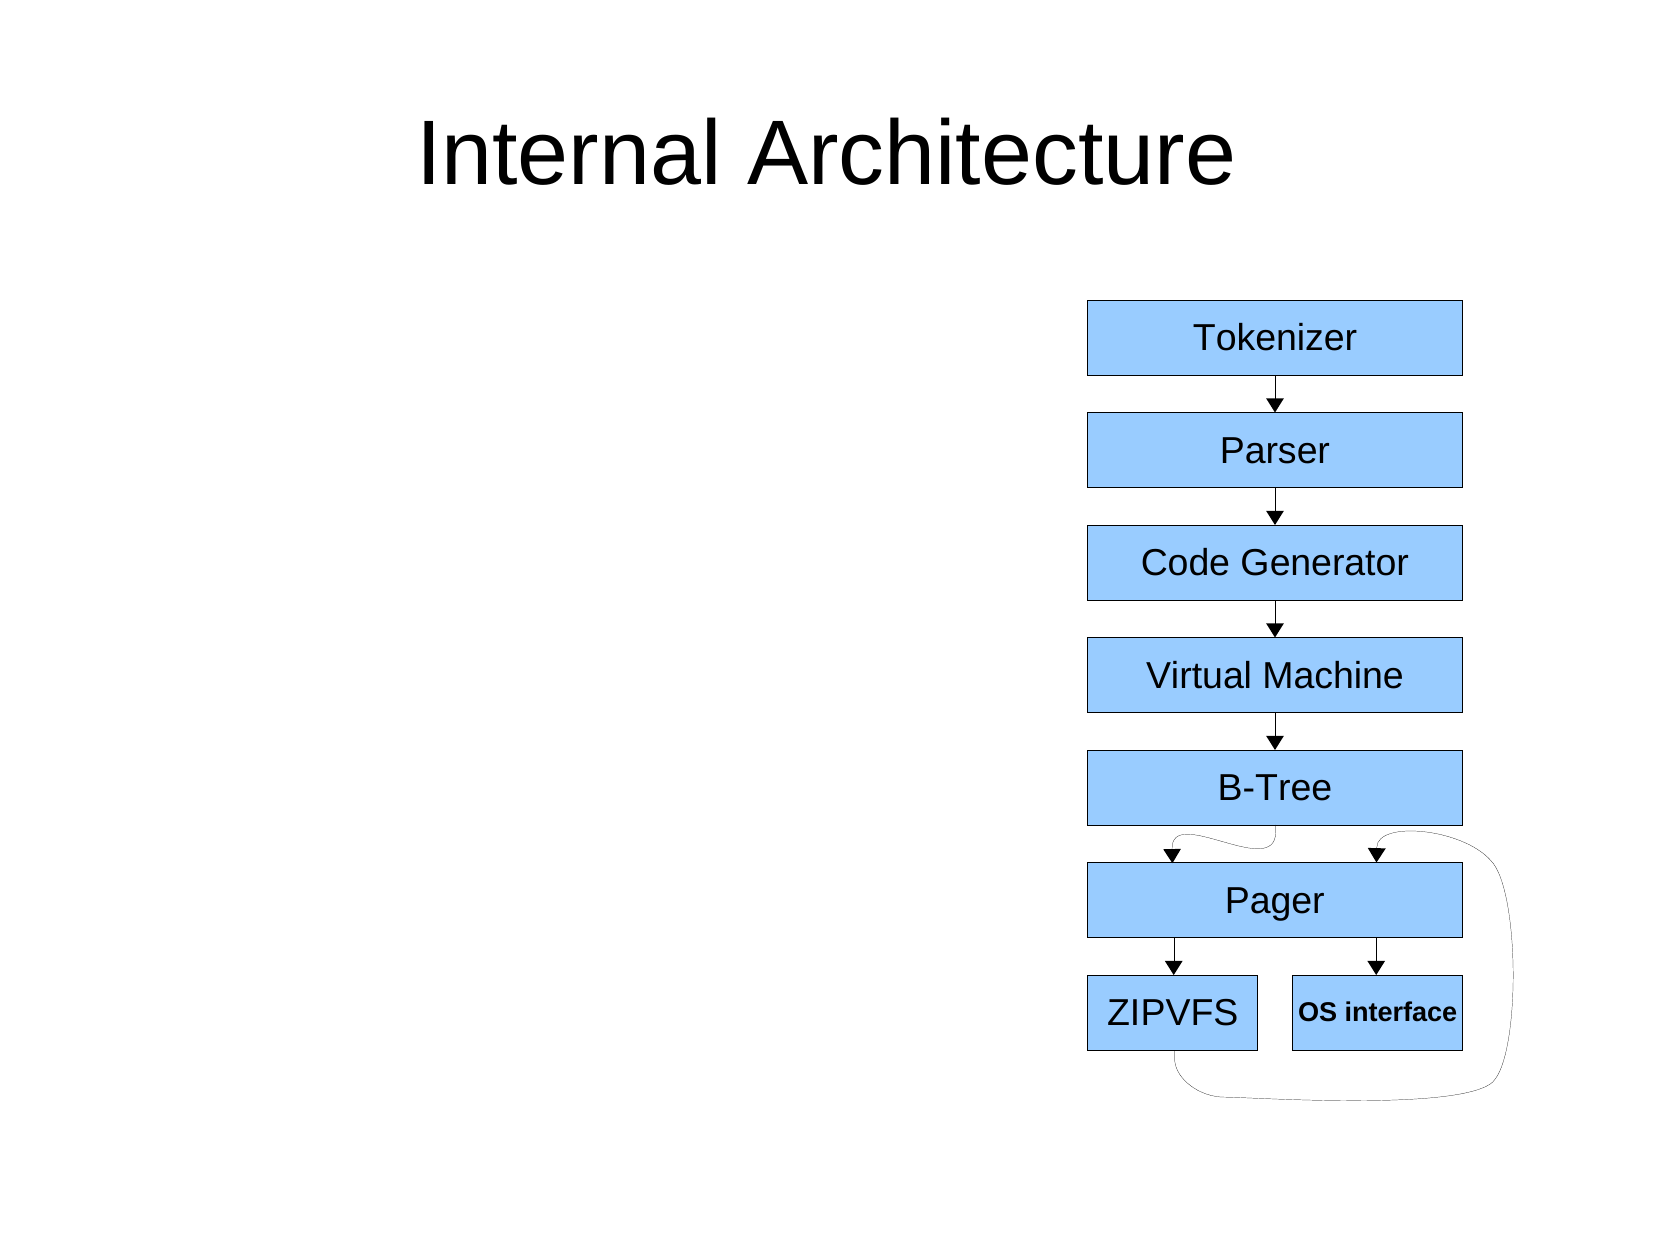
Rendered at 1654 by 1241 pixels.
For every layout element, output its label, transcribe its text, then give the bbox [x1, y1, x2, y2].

text_box Tokenizer [1087, 300, 1463, 376]
text_box Parser [1087, 412, 1463, 488]
text_box B-Tree [1087, 750, 1463, 826]
text_box Pager [1087, 862, 1463, 938]
text_box Virtual Machine [1087, 637, 1463, 713]
text_box ZIPVFS [1087, 975, 1258, 1051]
text_box Code Generator [1087, 525, 1463, 601]
title Internal Architecture [82, 49, 1571, 257]
text_box OS interface [1292, 975, 1463, 1051]
